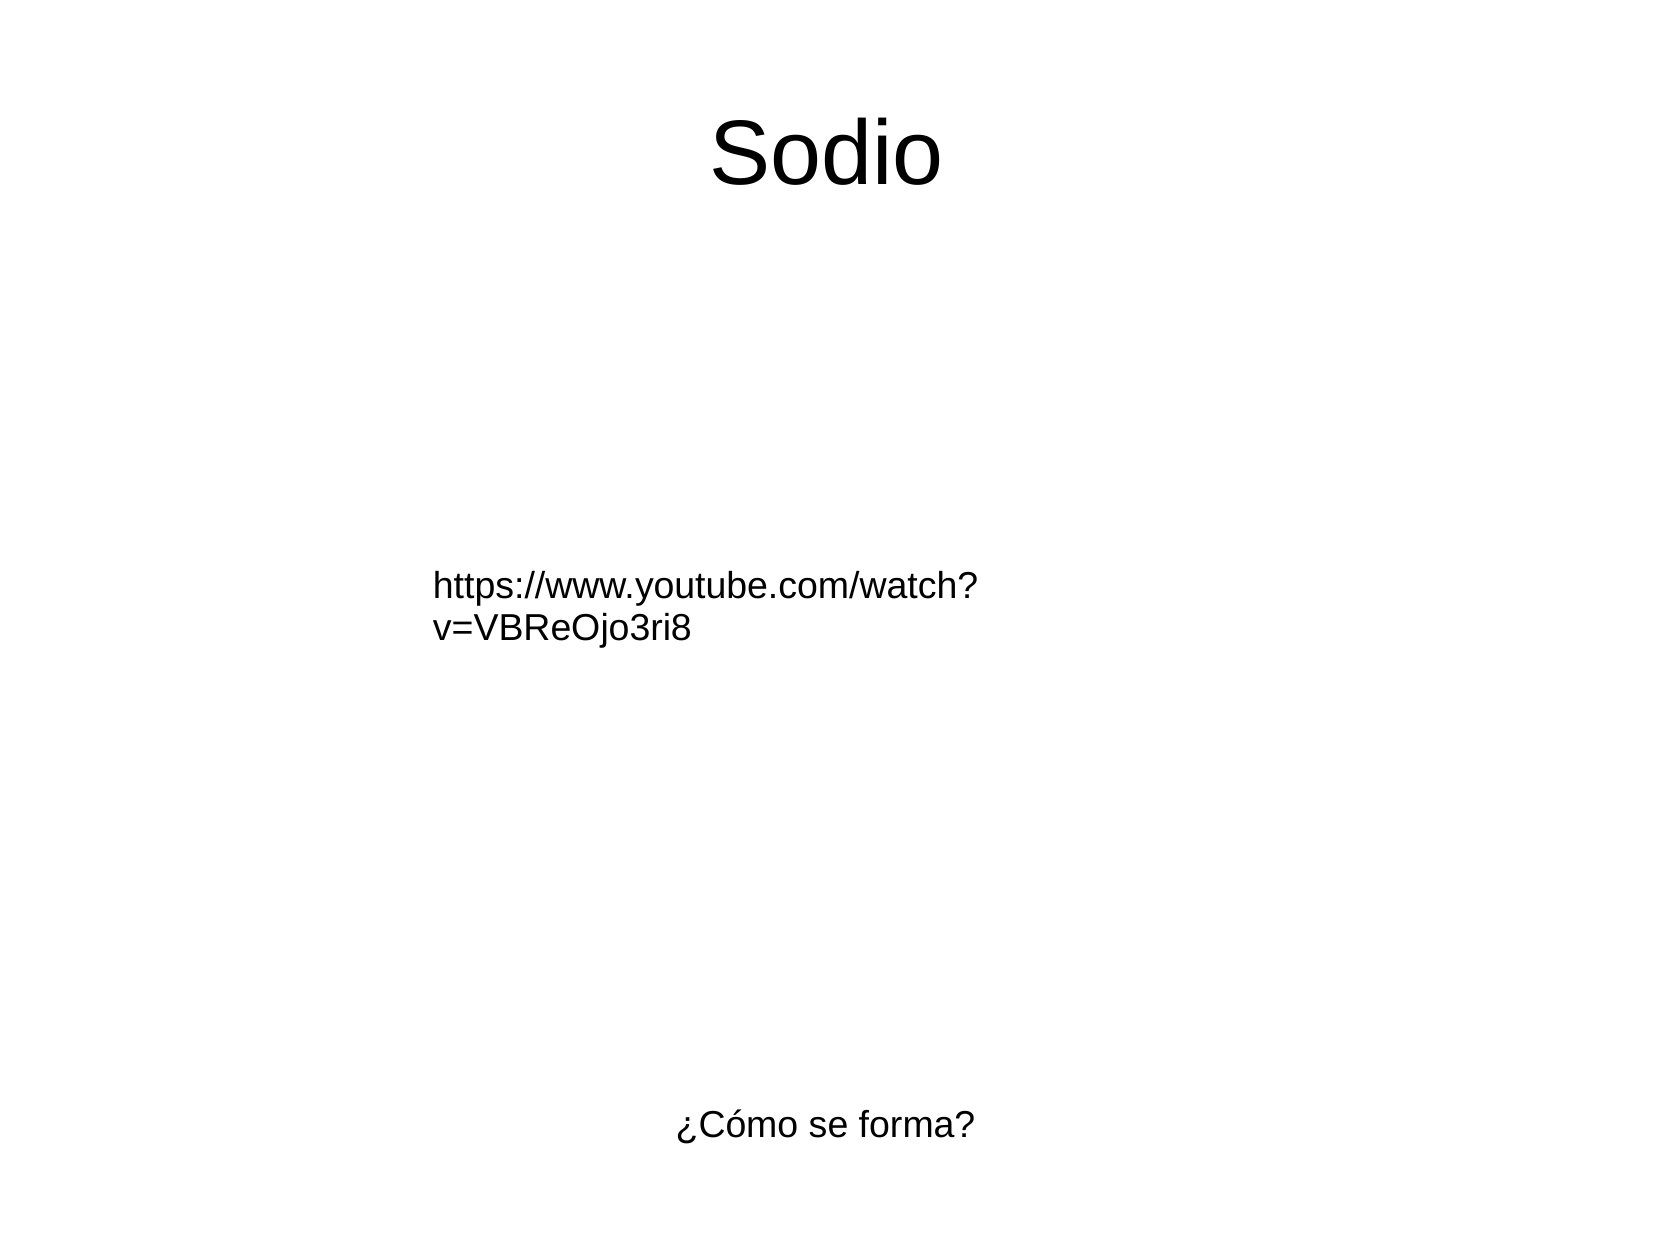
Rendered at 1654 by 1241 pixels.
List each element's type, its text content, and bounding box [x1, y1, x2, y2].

text_box ¿Cómo se forma? [660, 1096, 991, 1154]
text_box https://www.youtube.com/watch?v=VBReOjo3ri8 [418, 557, 1252, 615]
title Sodio [82, 49, 1571, 257]
